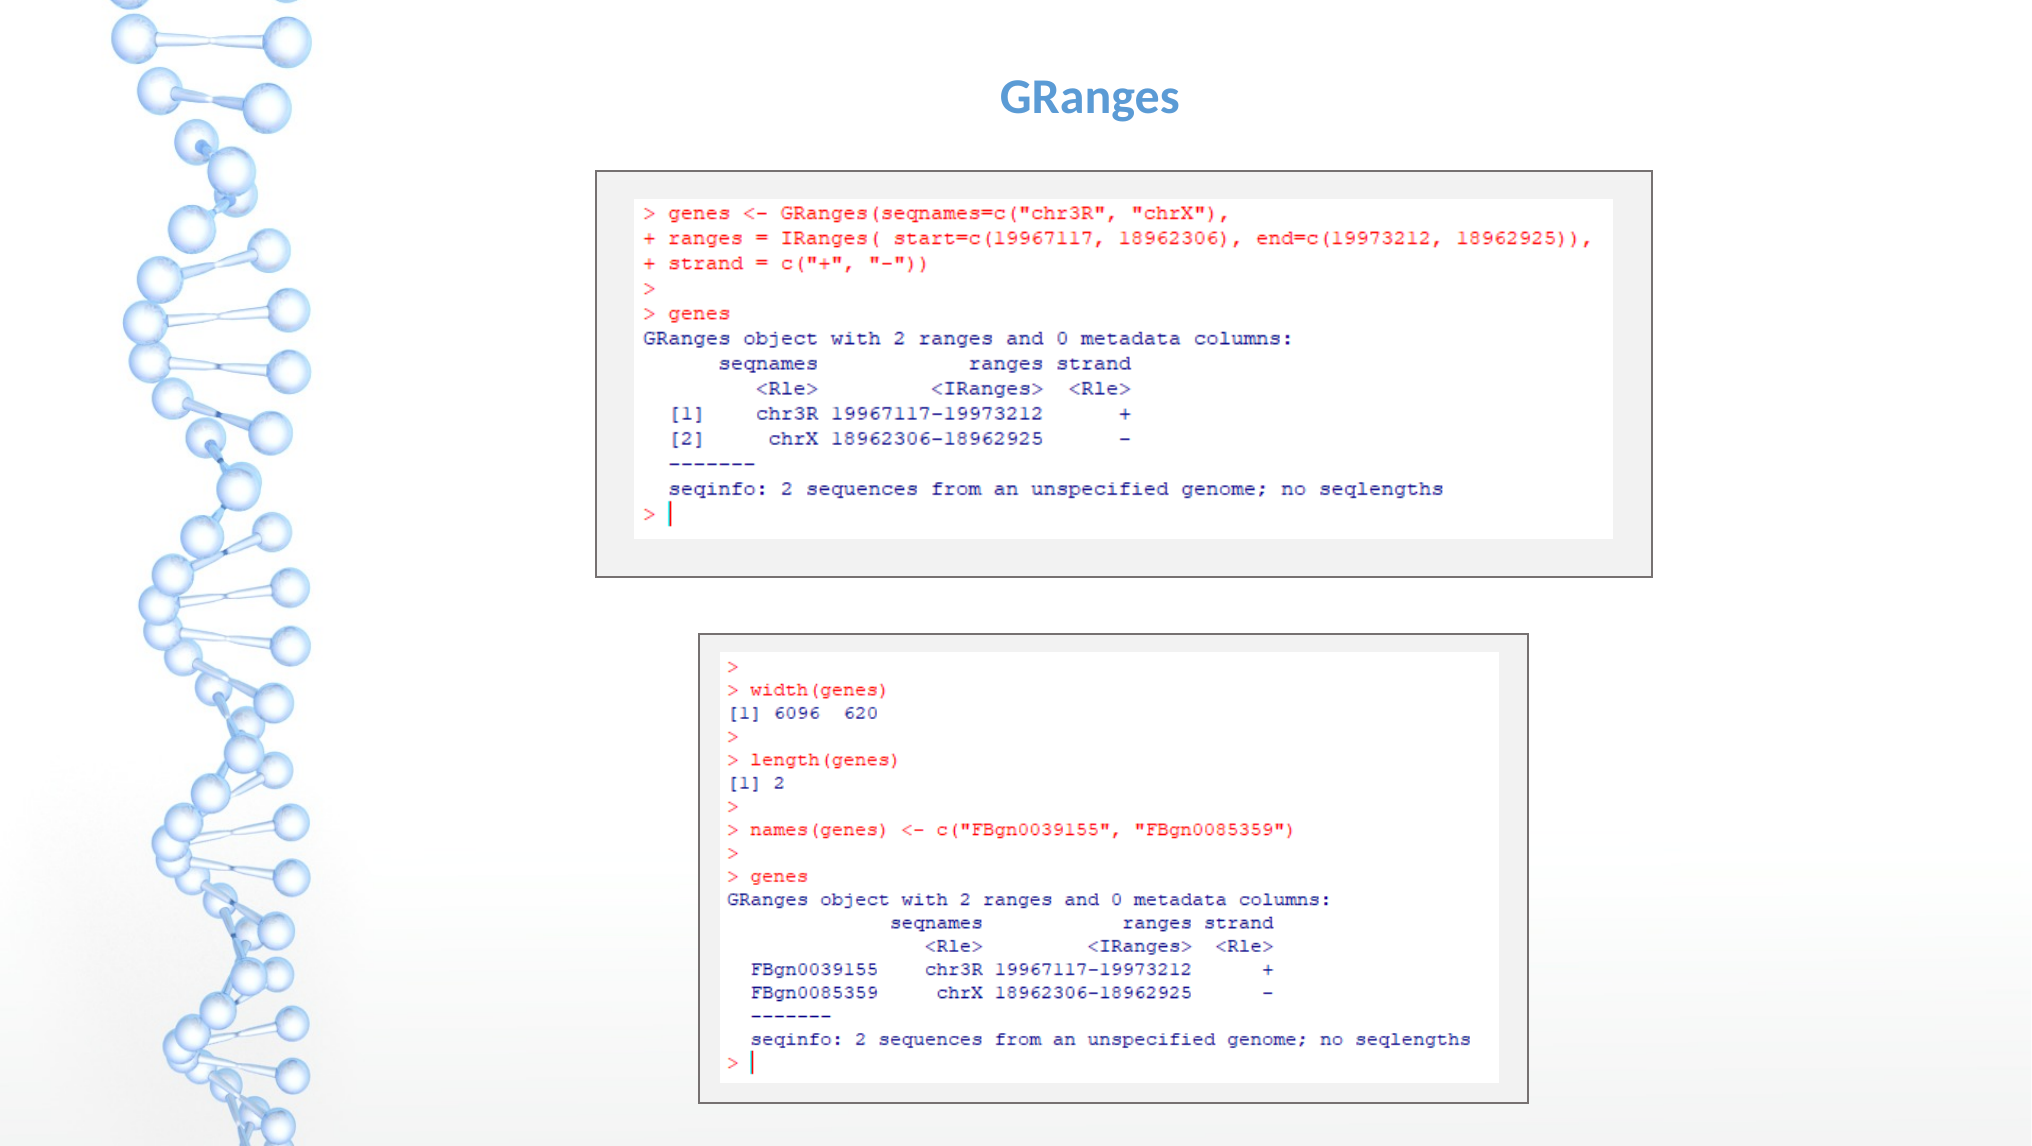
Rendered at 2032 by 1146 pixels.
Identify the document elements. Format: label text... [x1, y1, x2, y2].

text_box GRanges [984, 55, 1261, 132]
text_box [699, 634, 1528, 1103]
picture [634, 199, 1613, 539]
text_box [596, 171, 1652, 577]
picture [720, 652, 1499, 1083]
